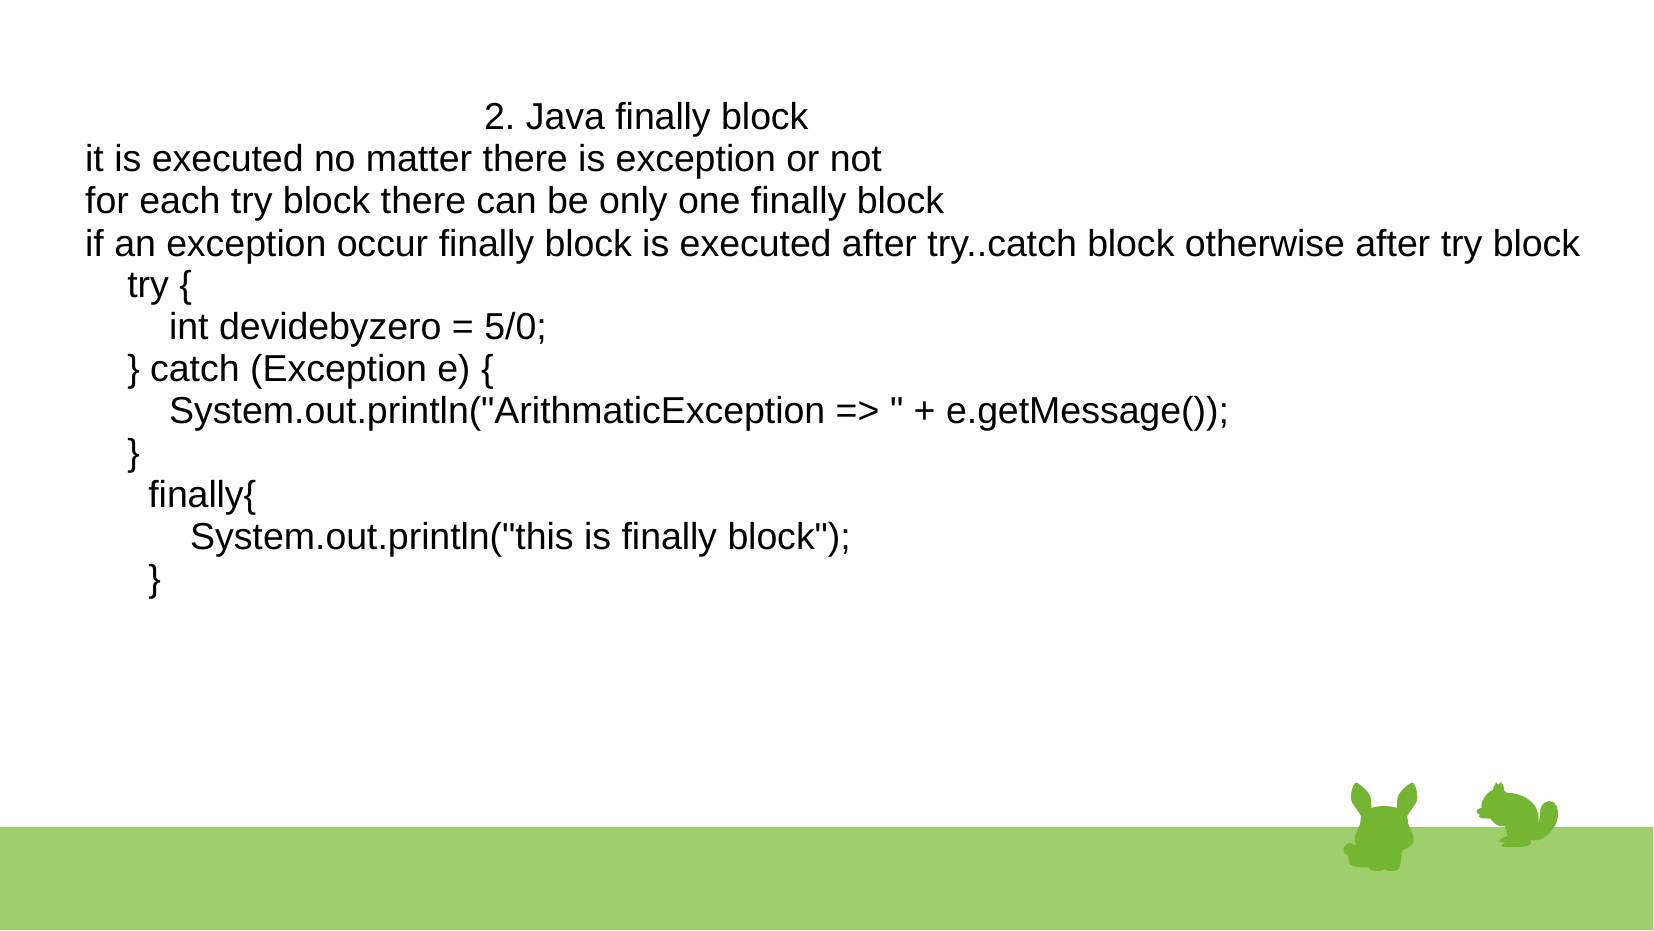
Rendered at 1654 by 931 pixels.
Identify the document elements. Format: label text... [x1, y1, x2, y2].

text_box 2. Java finally block it is executed no matter there is exception or not for each try block there can be only one finally block if an exception occur finally block is executed after try..catch block otherwise after try block try { int devidebyzero = 5/0; } catch (Exception e) { System.out.println("ArithmaticException => " + e.getMessage()); } finally{ System.out.println("this is finally block"); } [70, 88, 1597, 728]
